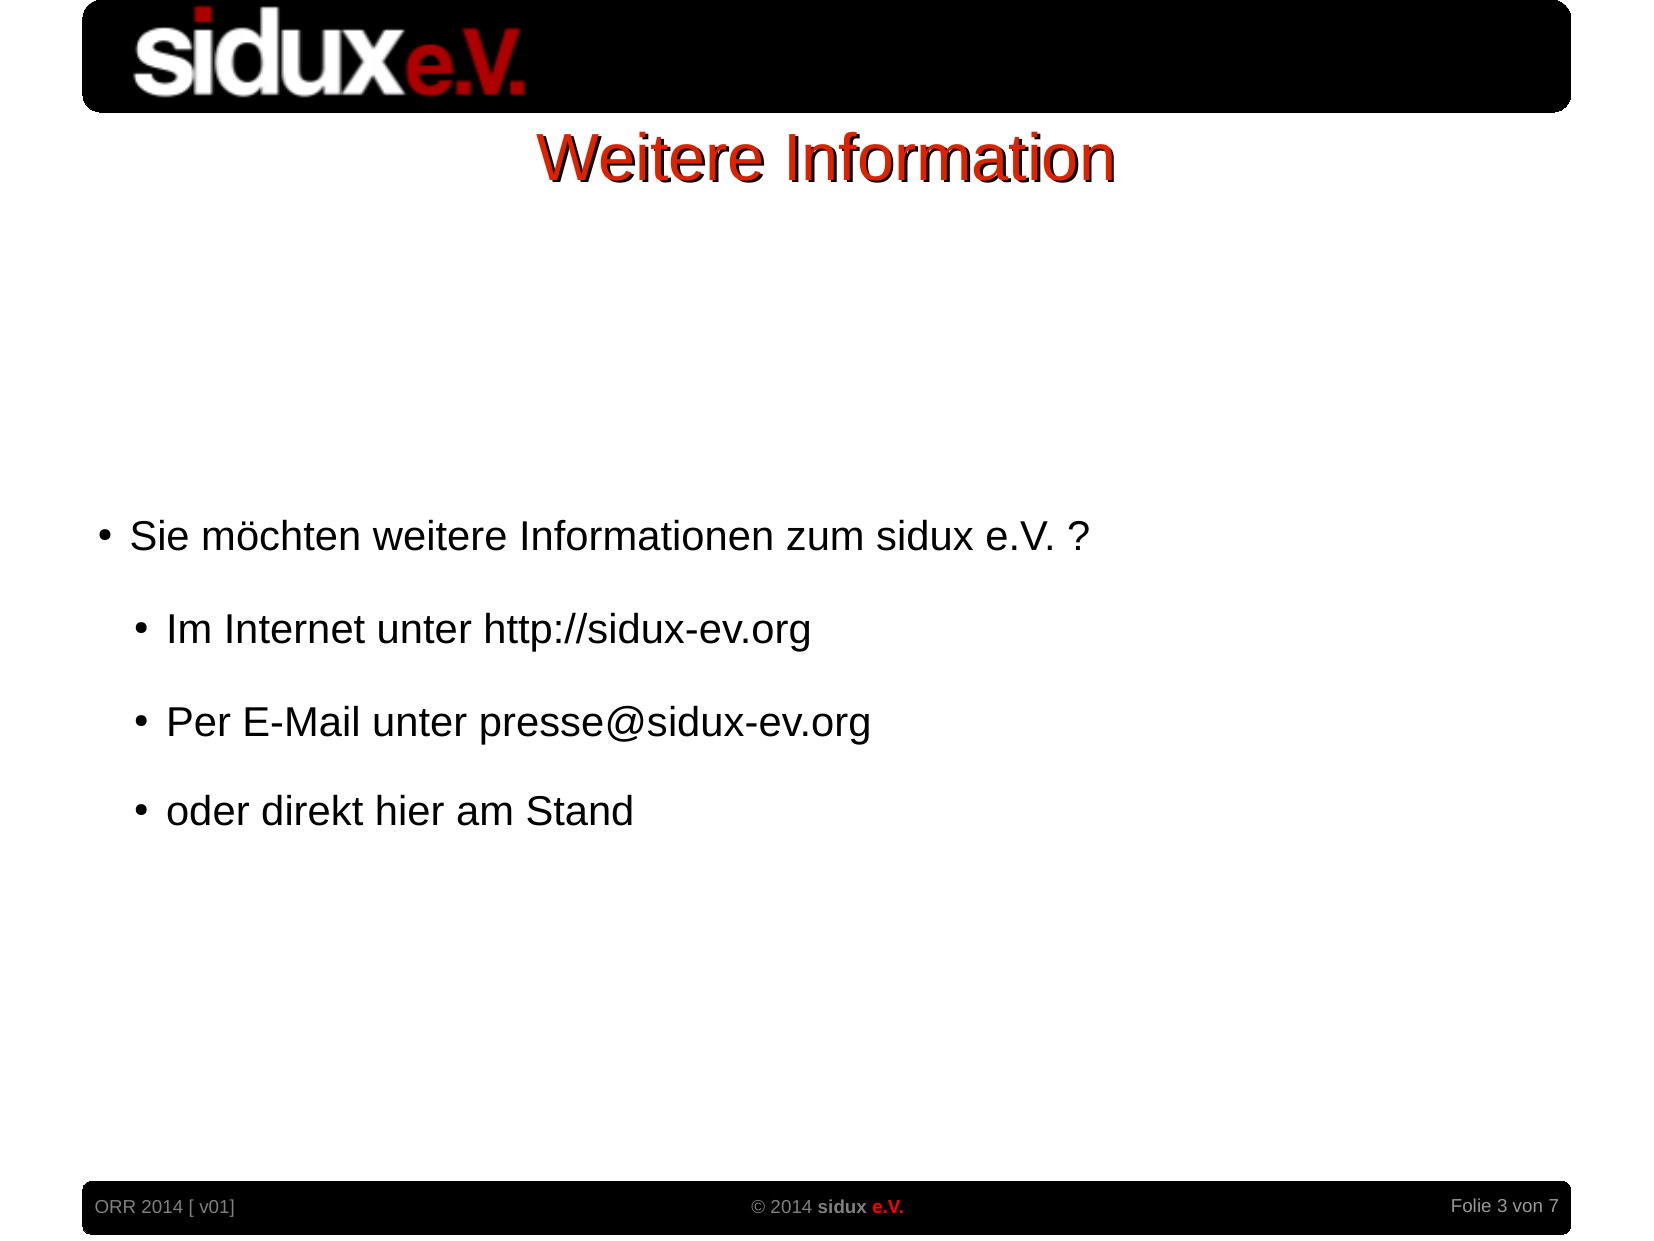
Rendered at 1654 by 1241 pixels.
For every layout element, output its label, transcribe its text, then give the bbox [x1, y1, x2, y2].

picture [113, 0, 532, 110]
text_box Weitere Information [82, 112, 1571, 213]
text_box Sie möchten weitere Informationen zum sidux e.V. ? Im Internet unter http://sidux-ev.org Per E-Mail unter presse@sidux-ev.org oder direkt hier am Stand [82, 224, 1571, 1170]
